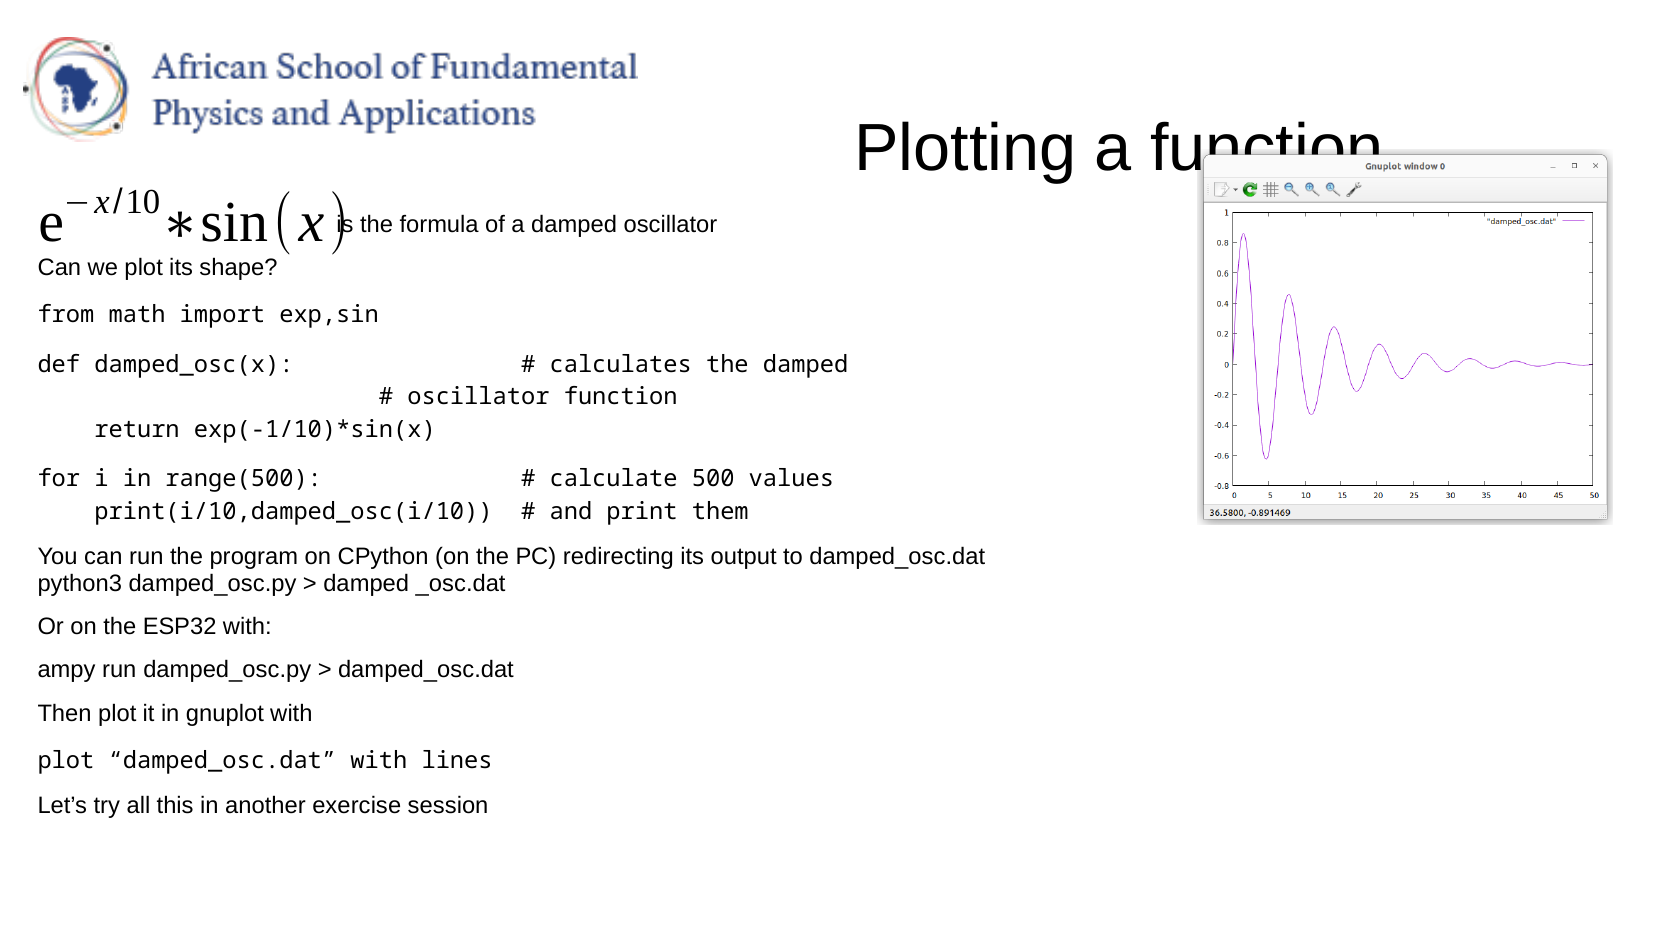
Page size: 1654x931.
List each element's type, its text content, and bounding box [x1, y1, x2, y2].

picture [1197, 149, 1613, 526]
title Plotting a function [632, 69, 1606, 210]
list is the formula of a damped oscillator Can we plot its shape? from math import exp,sin def damped_osc(x): # calculates the damped # oscillator function return exp(-1/10)*sin(x) for i in range(500): # calculate 500 values print(i/10,damped_osc(i/10)) # and print them You can run the program on CPython (on the PC) redirecting its output to damped_osc.dat python3 damped_osc.py > damped _osc.dat Or on the ESP32 with: ampy run damped_osc.py > damped_osc.dat Then plot it in gnuplot with plot “damped_osc.dat” with lines Let’s try all this in another exercise session [37, 210, 1526, 826]
picture [23, 37, 638, 142]
chart [32, 182, 356, 259]
